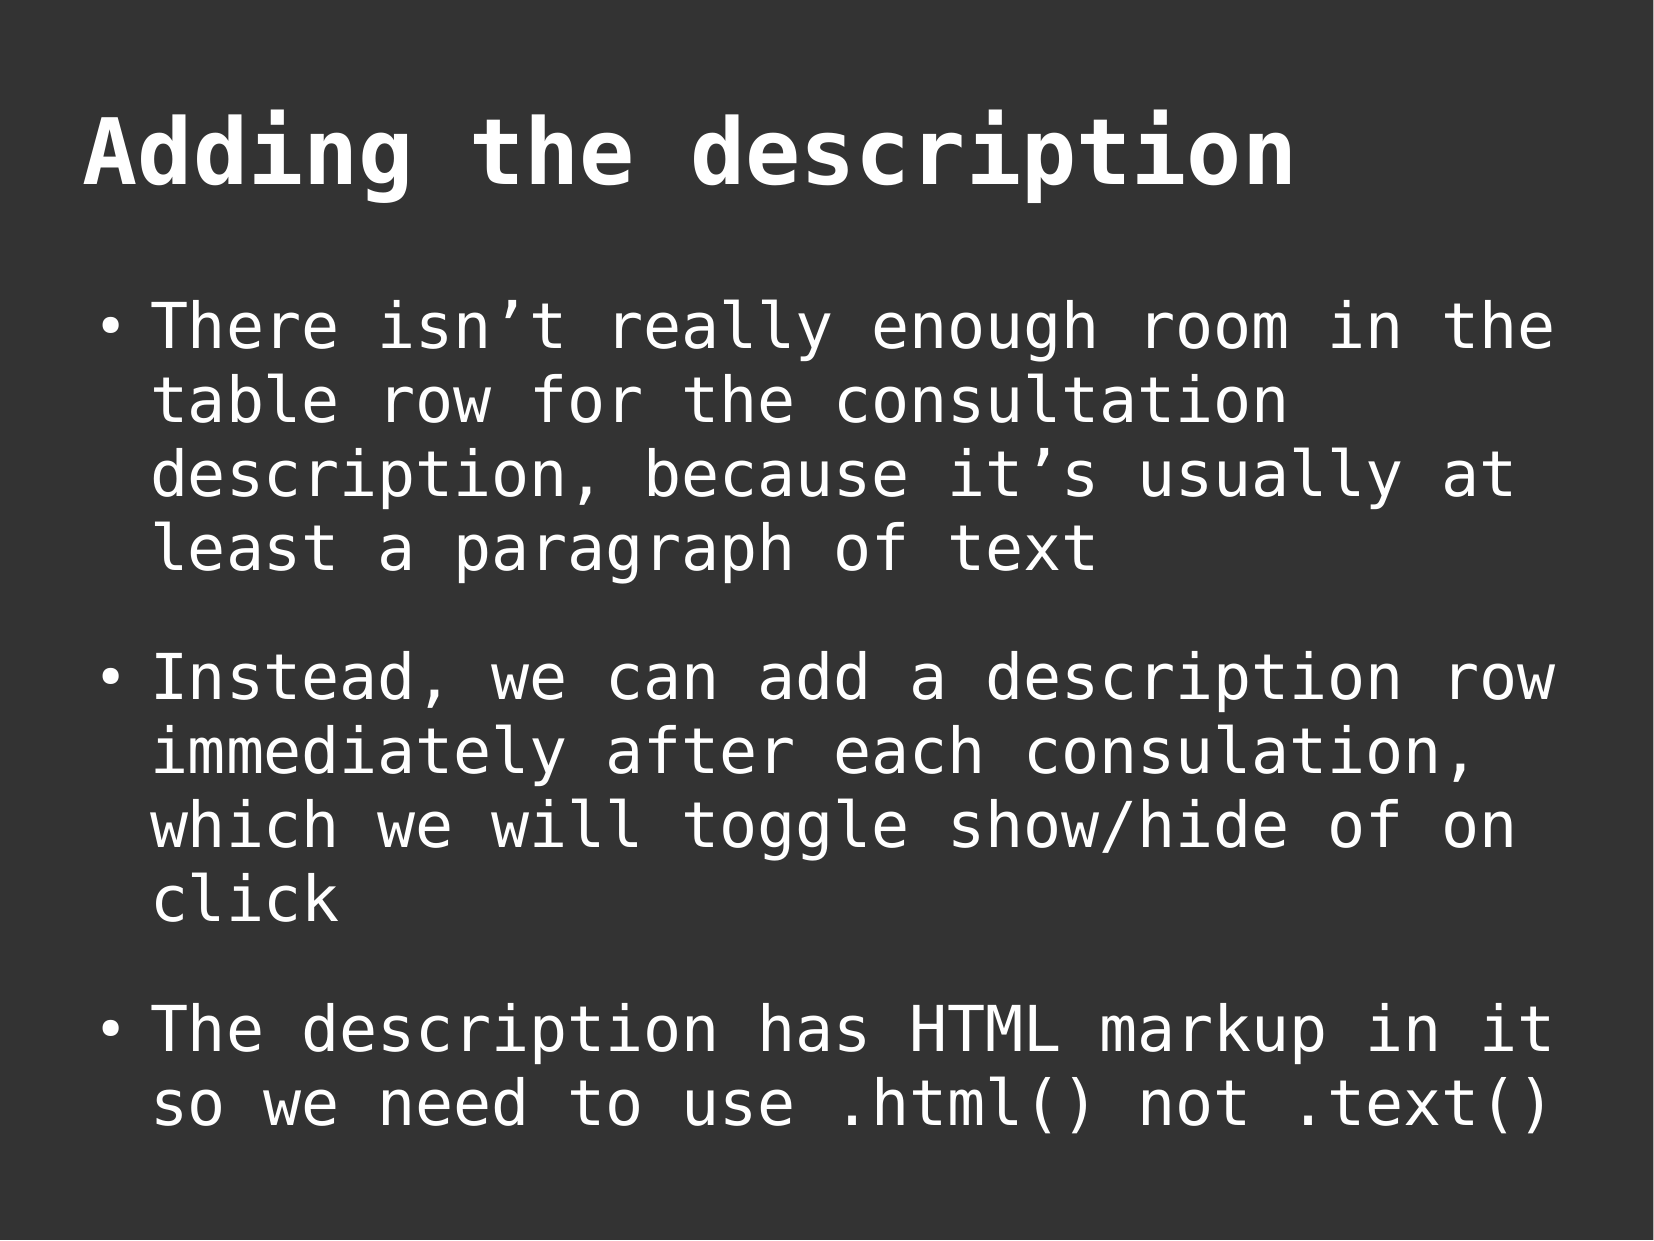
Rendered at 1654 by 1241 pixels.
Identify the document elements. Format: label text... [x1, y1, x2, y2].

title Adding the description [82, 49, 1571, 257]
list There isn’t really enough room in the table row for the consultation description, because it’s usually at least a paragraph of text Instead, we can add a description row immediately after each consulation, which we will toggle show/hide of on click The description has HTML markup in it so we need to use .html() not .text() [82, 290, 1571, 1182]
